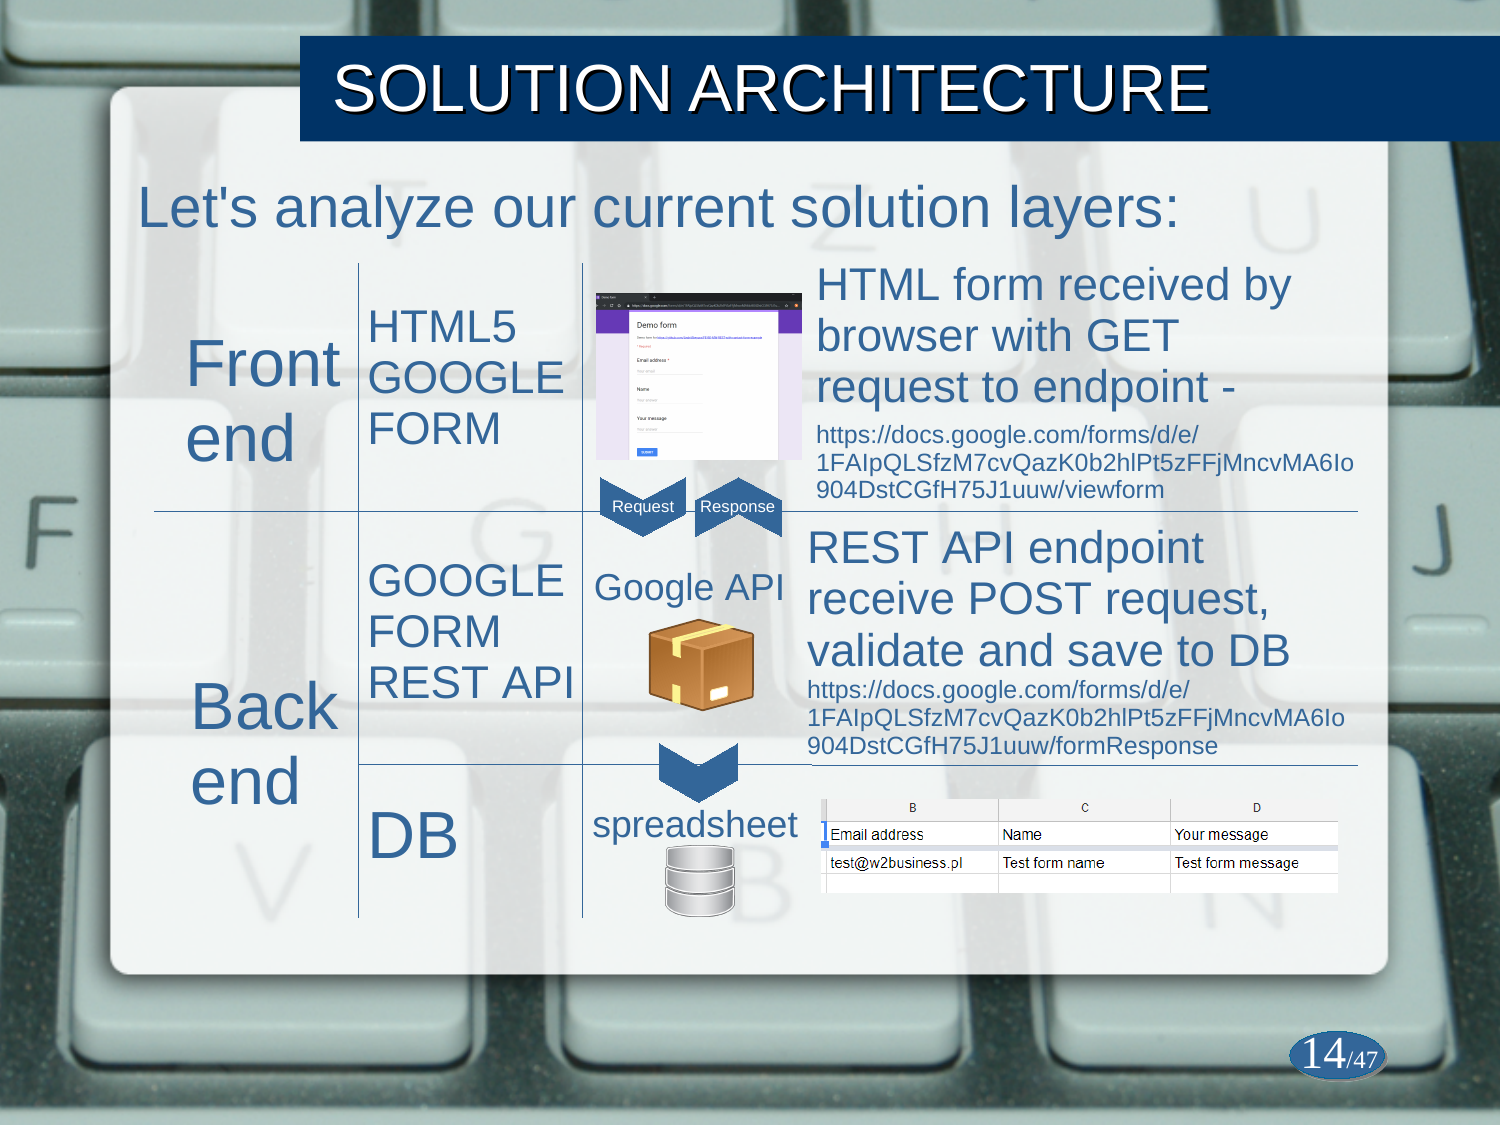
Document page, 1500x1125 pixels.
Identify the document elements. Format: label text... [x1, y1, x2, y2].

text_box HTML form received by browser with GET request to endpoint - [801, 251, 1351, 437]
text_box [600, 477, 622, 489]
text_box [717, 477, 760, 489]
text_box https://docs.google.com/forms/d/e/1FAIpQLSfzM7cvQazK0b2hlPt5zFFjMncvMA6Io904DstCGfH75J1uuw/viewform [801, 412, 1378, 512]
text_box GOOGLE FORM REST API [352, 547, 654, 733]
text_box [664, 477, 686, 489]
text_box https://docs.google.com/forms/d/e/1FAIpQLSfzM7cvQazK0b2hlPt5zFFjMncvMA6Io904DstCGfH75J1uuw/formResponse [792, 668, 1369, 768]
text_box Response [764, 489, 858, 575]
text_box Google API [569, 575, 810, 645]
picture [0, 0, 1500, 1125]
text_box Back end [175, 662, 484, 827]
text_box DB [352, 790, 572, 881]
text_box REST API endpoint receive POST request, validate and save to DB [792, 514, 1342, 668]
text_box Request [523, 489, 764, 575]
text_box Front end [170, 318, 486, 483]
text_box HTML5 GOOGLE FORM [352, 293, 654, 479]
title Let's analyze our current solution layers: [122, 167, 1360, 264]
text_box spreadsheet [577, 796, 818, 882]
title SOLUTION ARCHITECTURE [300, 35, 1500, 142]
text_box [659, 743, 738, 796]
